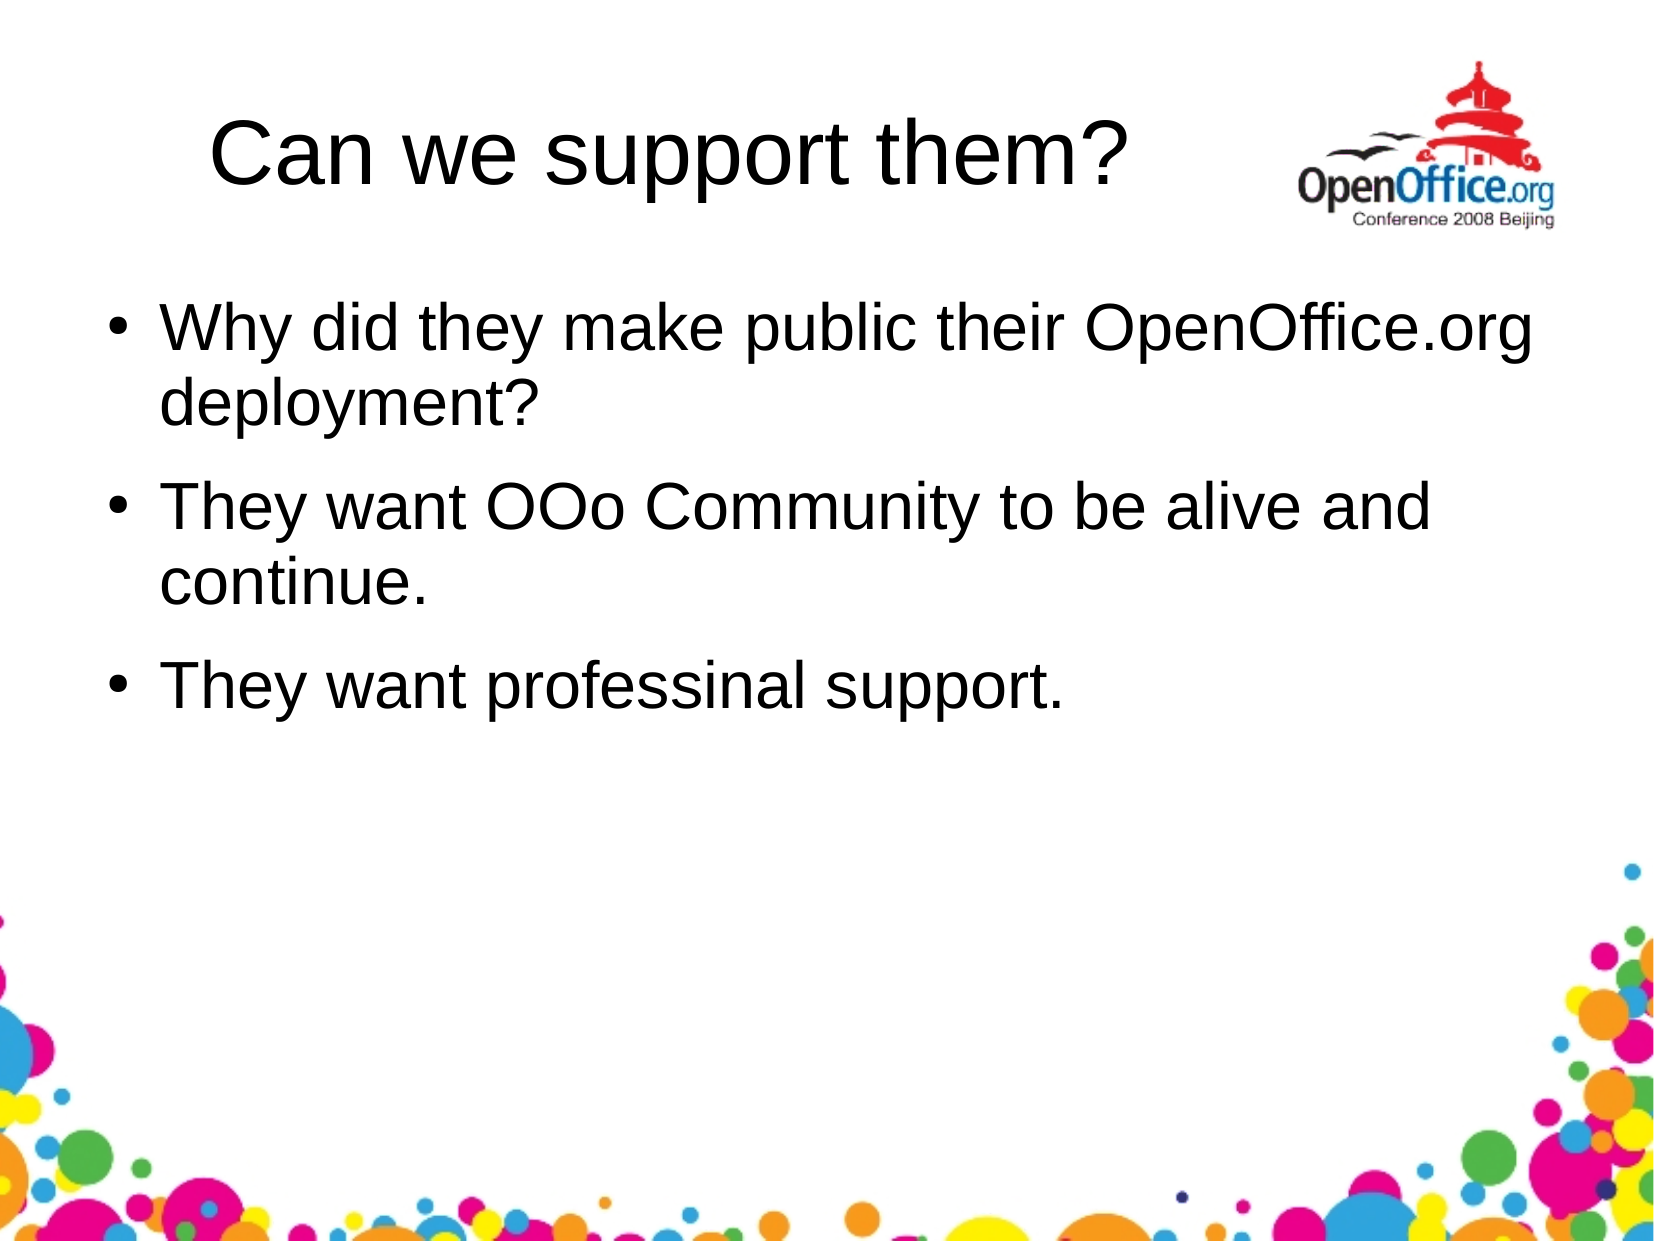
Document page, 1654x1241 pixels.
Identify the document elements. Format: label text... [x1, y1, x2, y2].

title Can we support them? [82, 49, 1258, 257]
picture [0, 810, 1654, 1241]
list Why did they make public their OpenOffice.org deployment? They want OOo Community to be alive and continue. They want professinal support. [88, 290, 1577, 1109]
picture [1285, 51, 1569, 250]
